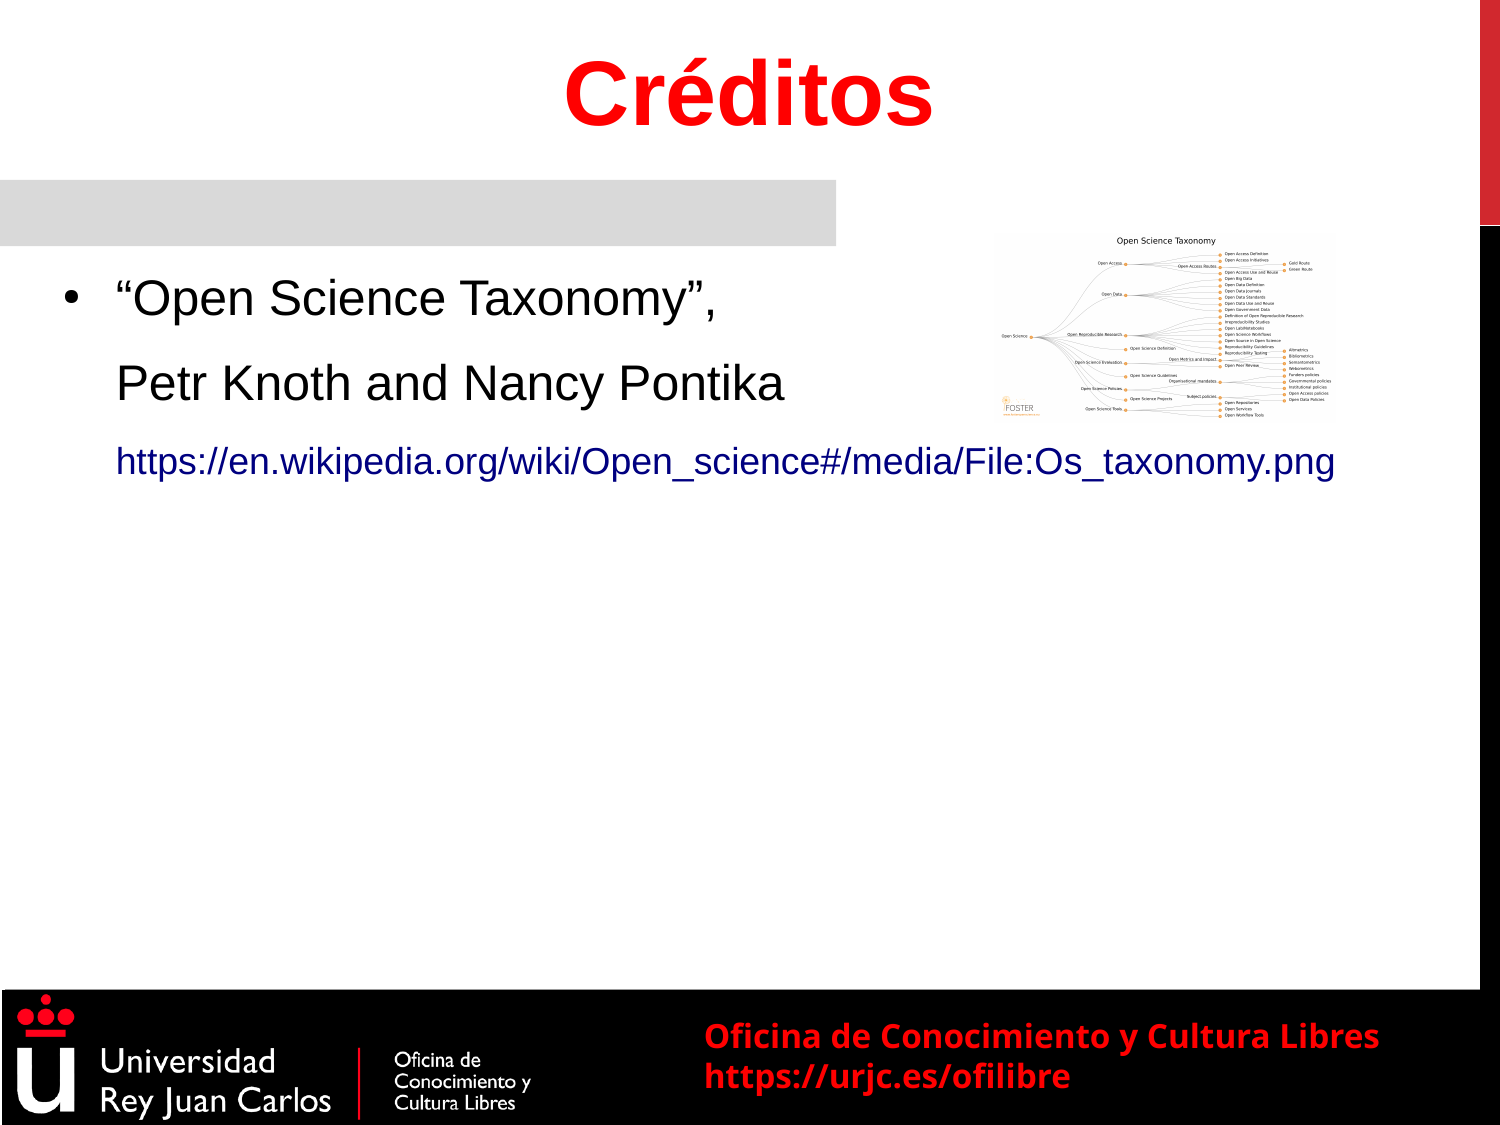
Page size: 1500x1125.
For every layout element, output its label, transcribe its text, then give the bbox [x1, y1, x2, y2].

picture [994, 233, 1336, 423]
title Créditos [75, 15, 1425, 172]
picture [17, 994, 531, 1120]
list “Open Science Taxonomy”, Petr Knoth and Nancy Pontika https://en.wikipedia.org/wiki/Open_science#/media/File:Os_taxonomy.png [45, 270, 1471, 960]
